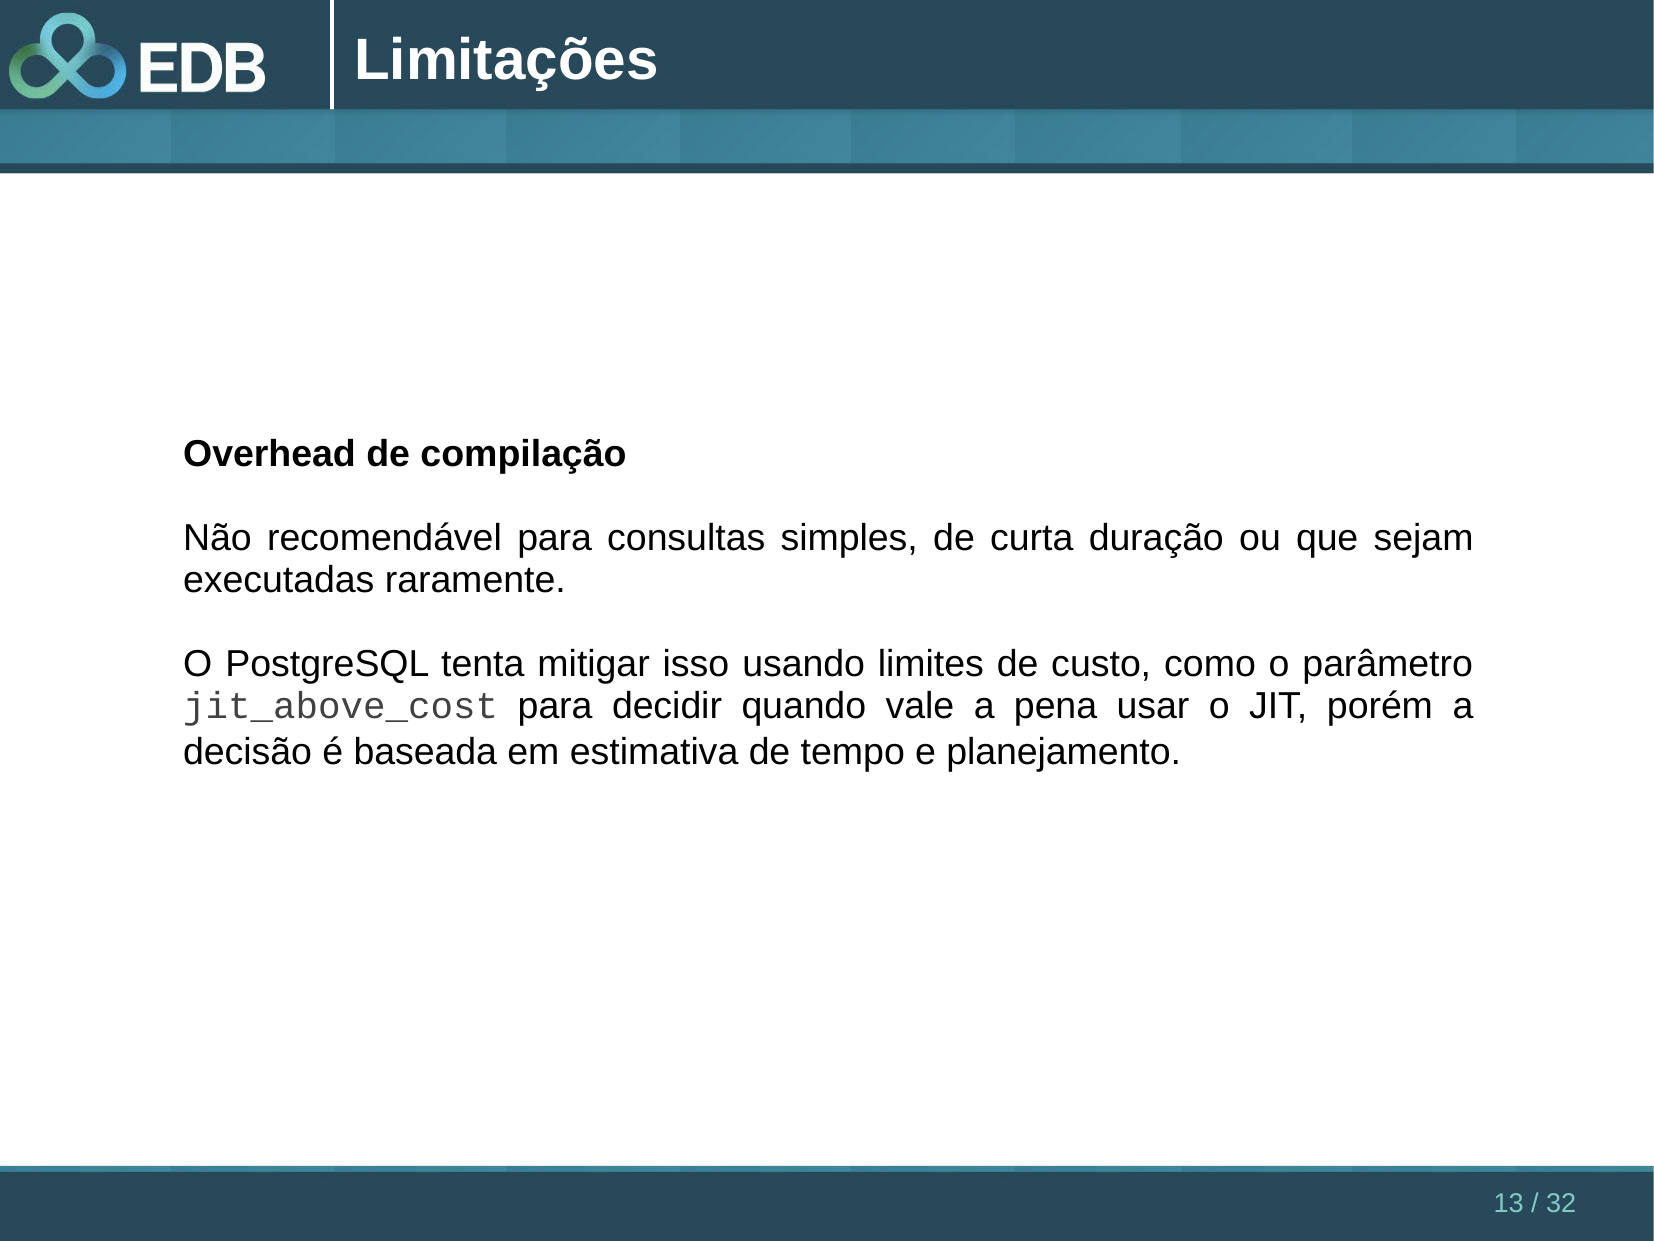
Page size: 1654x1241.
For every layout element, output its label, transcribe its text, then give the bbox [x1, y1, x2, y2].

text_box Overhead de compilação Não recomendável para consultas simples, de curta duração ou que sejam executadas raramente. O PostgreSQL tenta mitigar isso usando limites de custo, como o parâmetro jit_above_cost para decidir quando vale a pena usar o JIT, porém a decisão é baseada em estimativa de tempo e planejamento. [168, 425, 1489, 819]
picture [0, 0, 1654, 1241]
title Limitações [354, 26, 1595, 92]
